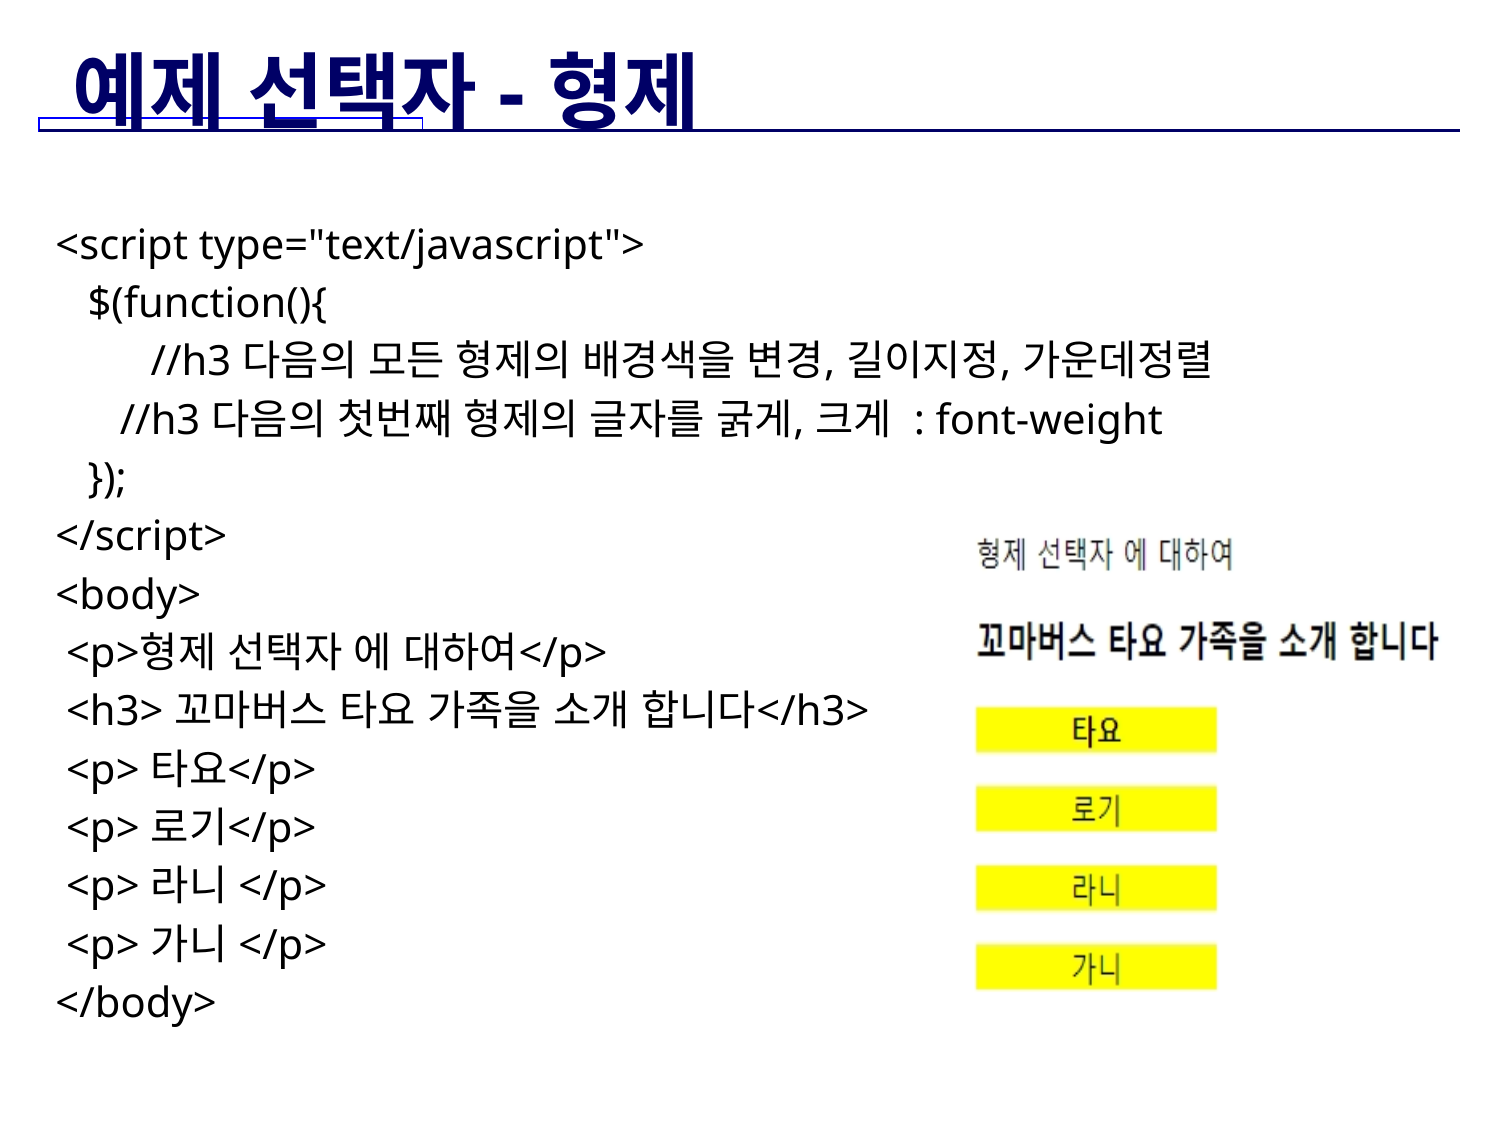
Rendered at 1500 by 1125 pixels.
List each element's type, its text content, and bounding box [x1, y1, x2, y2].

title 예제 선택자 - 형제 [58, 31, 1077, 110]
picture [970, 524, 1477, 1052]
list <script type="text/javascript"> $(function(){ //h3 다음의 모든 형제의 배경색을 변경, 길이지정, 가운데정렬 //h3 다음의 첫번째 형제의 글자를 굵게, 크게 : font-weight }); </script> <body> <p>형제 선택자 에 대하여</p> <h3> 꼬마버스 타요 가족을 소개 합니다</h3> <p> 타요</p> <p> 로기</p> <p> 라니 </p> <p> 가니 </p> </body> [40, 210, 1460, 1042]
